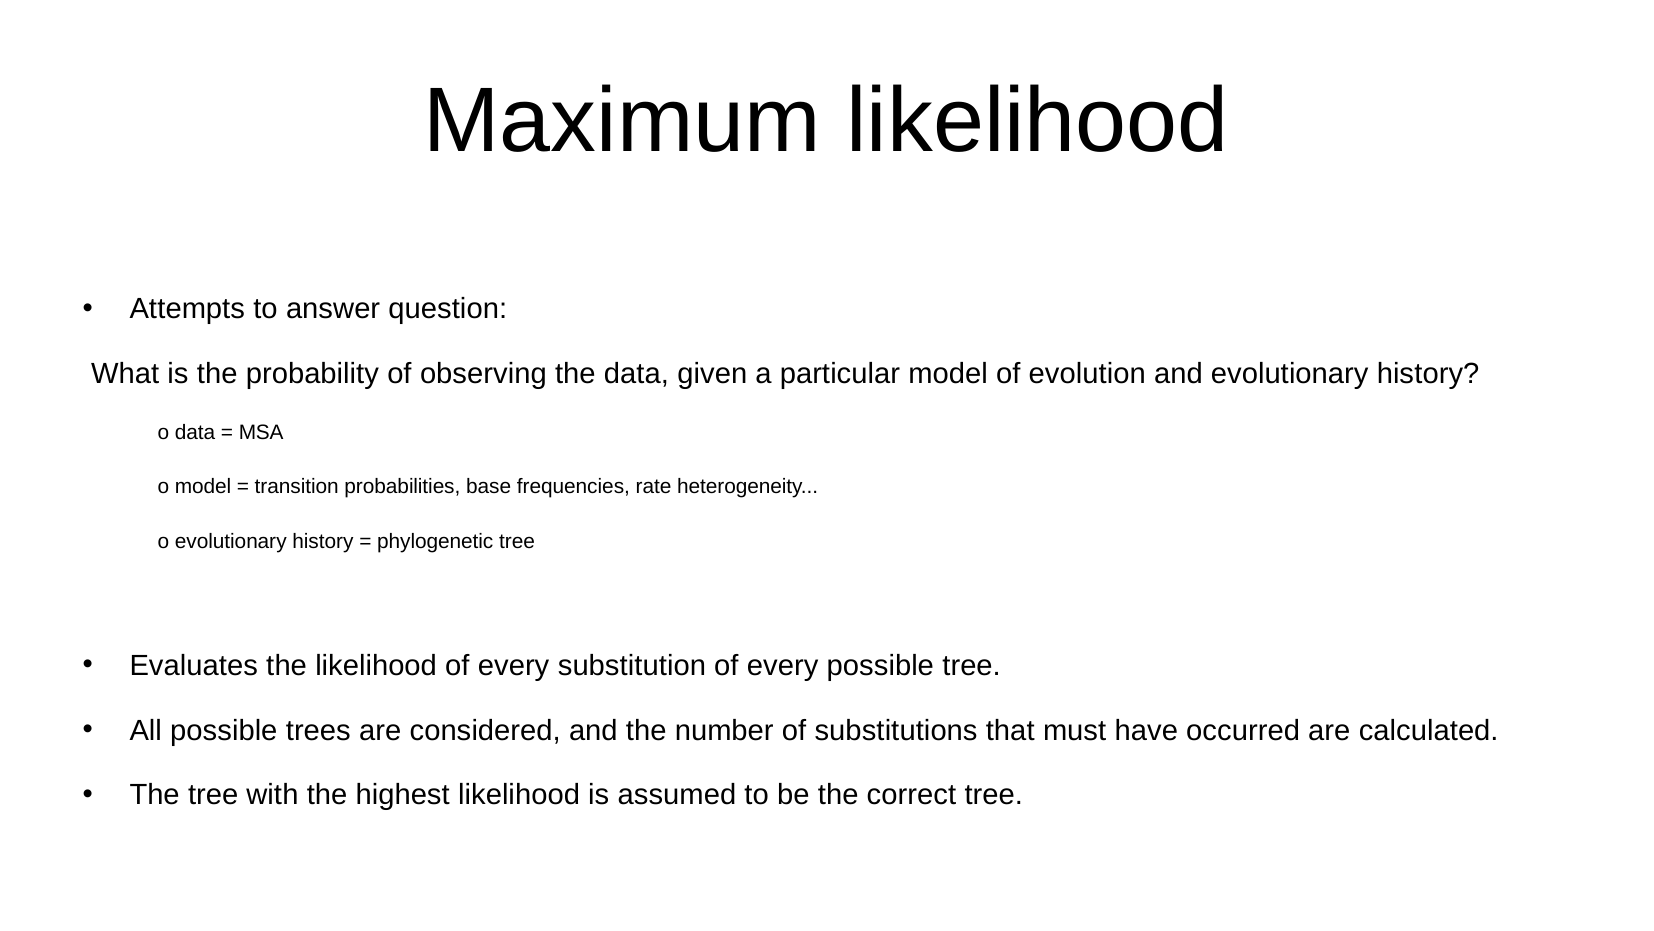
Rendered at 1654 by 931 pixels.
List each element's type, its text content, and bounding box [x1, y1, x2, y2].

list Attempts to answer question: What is the probability of observing the data, given a particular model of evolution and evolutionary history? o data = MSA o model = transition probabilities, base frequencies, rate heterogeneity... o evolutionary history = phylogenetic tree Evaluates the likelihood of every substitution of every possible tree. All possible trees are considered, and the number of substitutions that must have occurred are calculated. The tree with the highest likelihood is assumed to be the correct tree. [82, 289, 1571, 830]
title Maximum likelihood [82, 37, 1571, 193]
